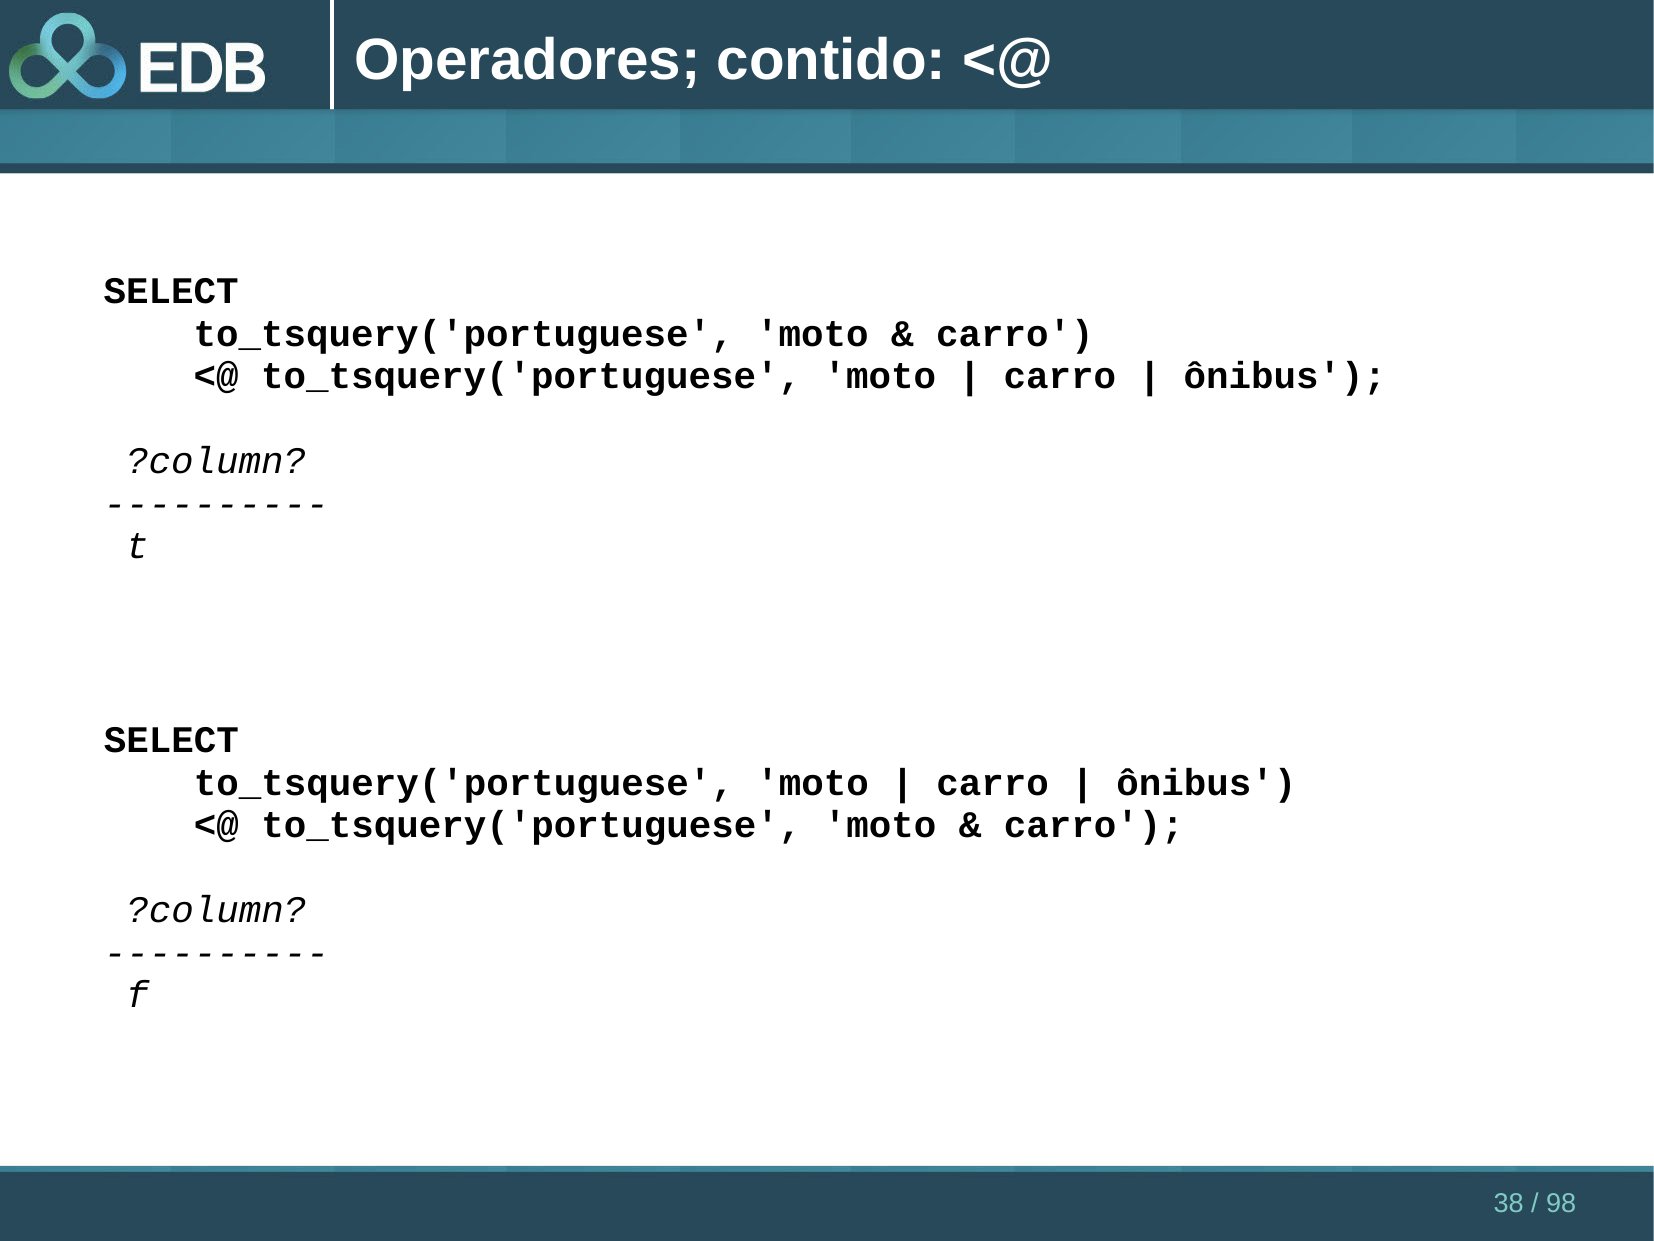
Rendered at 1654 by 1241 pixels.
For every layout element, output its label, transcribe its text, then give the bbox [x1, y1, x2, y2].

title Operadores; contido: <@ [354, 0, 1625, 125]
text_box SELECT to_tsquery('portuguese', 'moto & carro') <@ to_tsquery('portuguese', 'moto | carro | ônibus'); ?column? ---------- t [88, 265, 1418, 578]
text_box SELECT to_tsquery('portuguese', 'moto | carro | ônibus') <@ to_tsquery('portuguese', 'moto & carro'); ?column? ---------- f [88, 713, 1329, 1027]
picture [0, 0, 1654, 1241]
